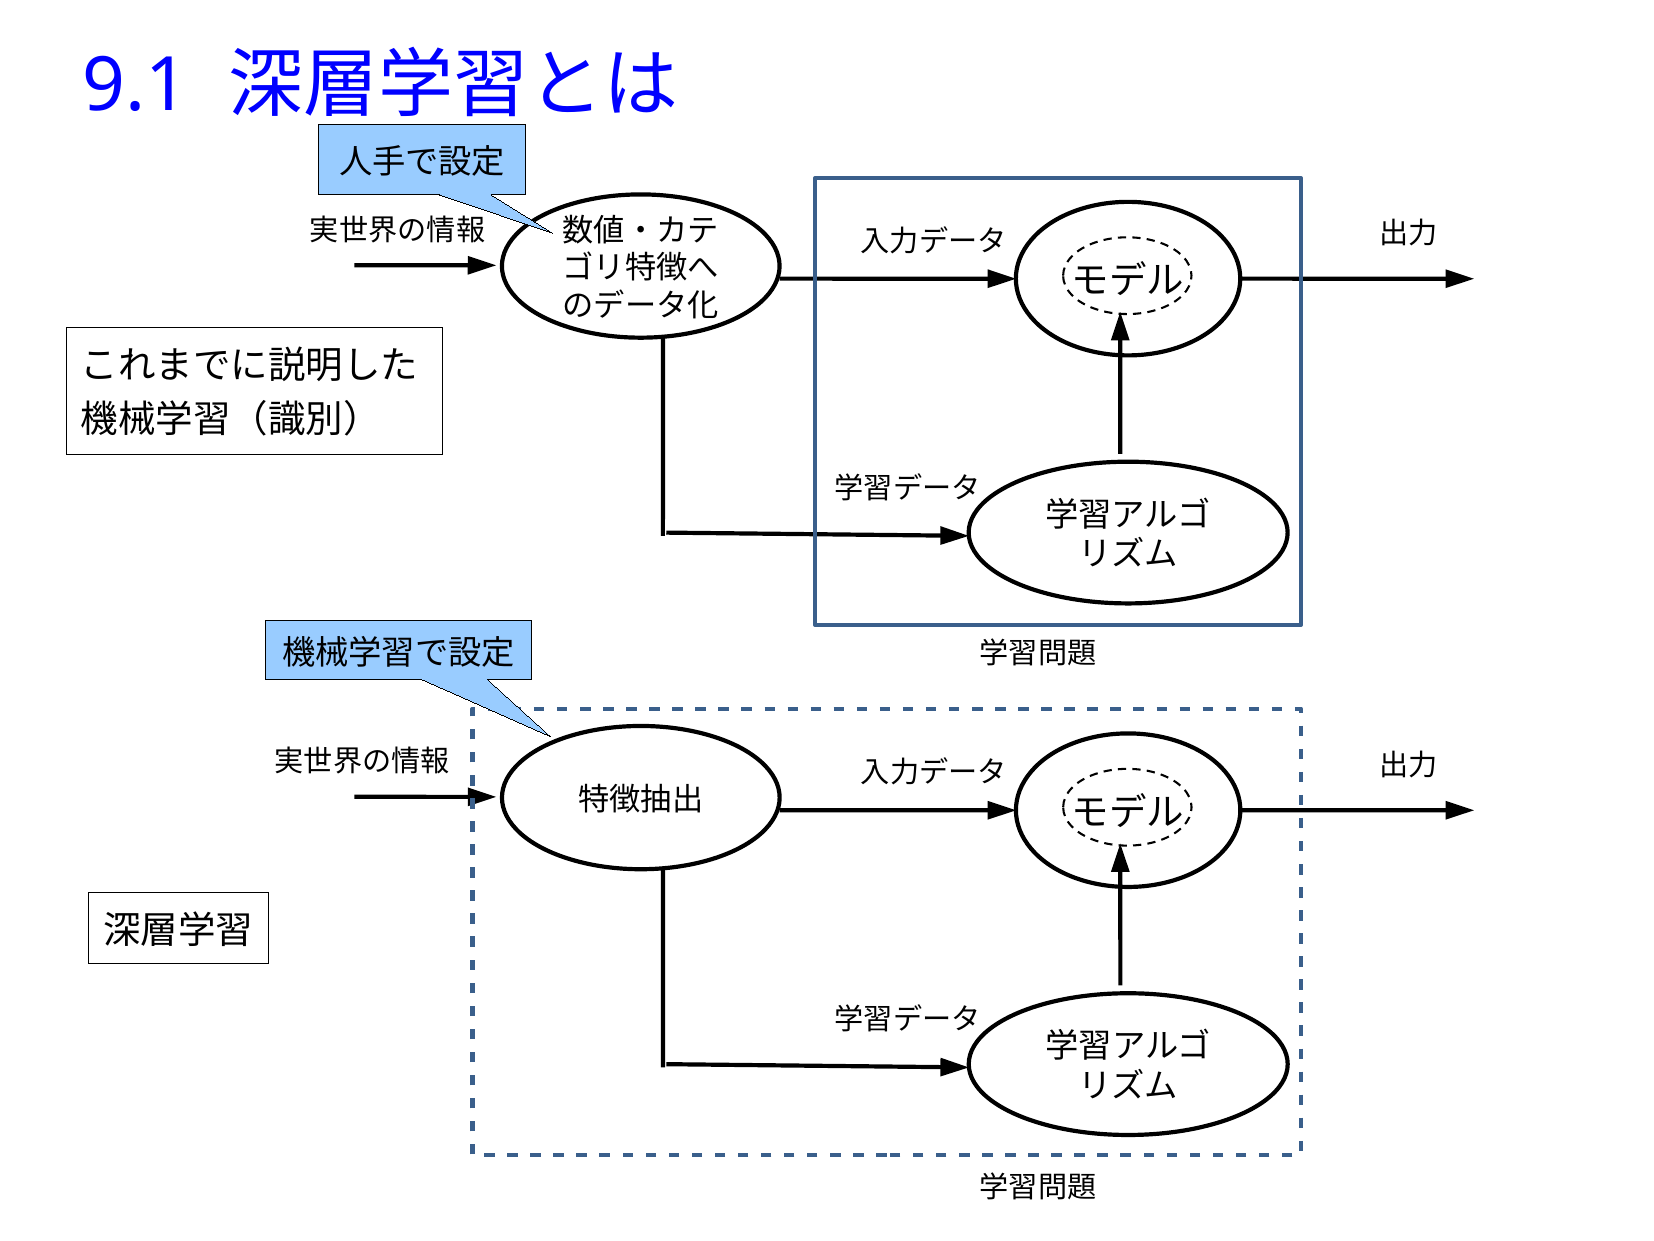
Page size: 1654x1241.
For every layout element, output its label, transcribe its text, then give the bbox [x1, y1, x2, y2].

text_box 数値・カテゴリ特徴へのデータ化 [501, 194, 780, 338]
text_box 出力 [1364, 738, 1453, 789]
text_box 機械学習で設定 [265, 620, 551, 737]
text_box モデル [1015, 733, 1241, 887]
text_box 学習データ [820, 461, 997, 512]
text_box 学習問題 [965, 627, 1112, 678]
text_box 実世界の情報 [259, 735, 466, 786]
text_box 実世界の情報 [295, 203, 501, 254]
text_box 学習アルゴリズム [968, 461, 1288, 604]
text_box 学習データ [820, 993, 997, 1044]
text_box 特徴抽出 [501, 725, 780, 870]
text_box 学習アルゴリズム [968, 993, 1288, 1135]
text_box 深層学習 [88, 892, 269, 964]
text_box 入力データ [846, 745, 1023, 796]
text_box 入力データ [845, 214, 1022, 265]
text_box これまでに説明した 機械学習（識別） [66, 327, 443, 455]
text_box 学習問題 [965, 1160, 1112, 1211]
text_box 出力 [1364, 207, 1453, 258]
text_box モデル [1015, 201, 1241, 356]
title 9.1 深層学習とは [82, 24, 1571, 138]
text_box 人手で設定 [318, 138, 553, 234]
